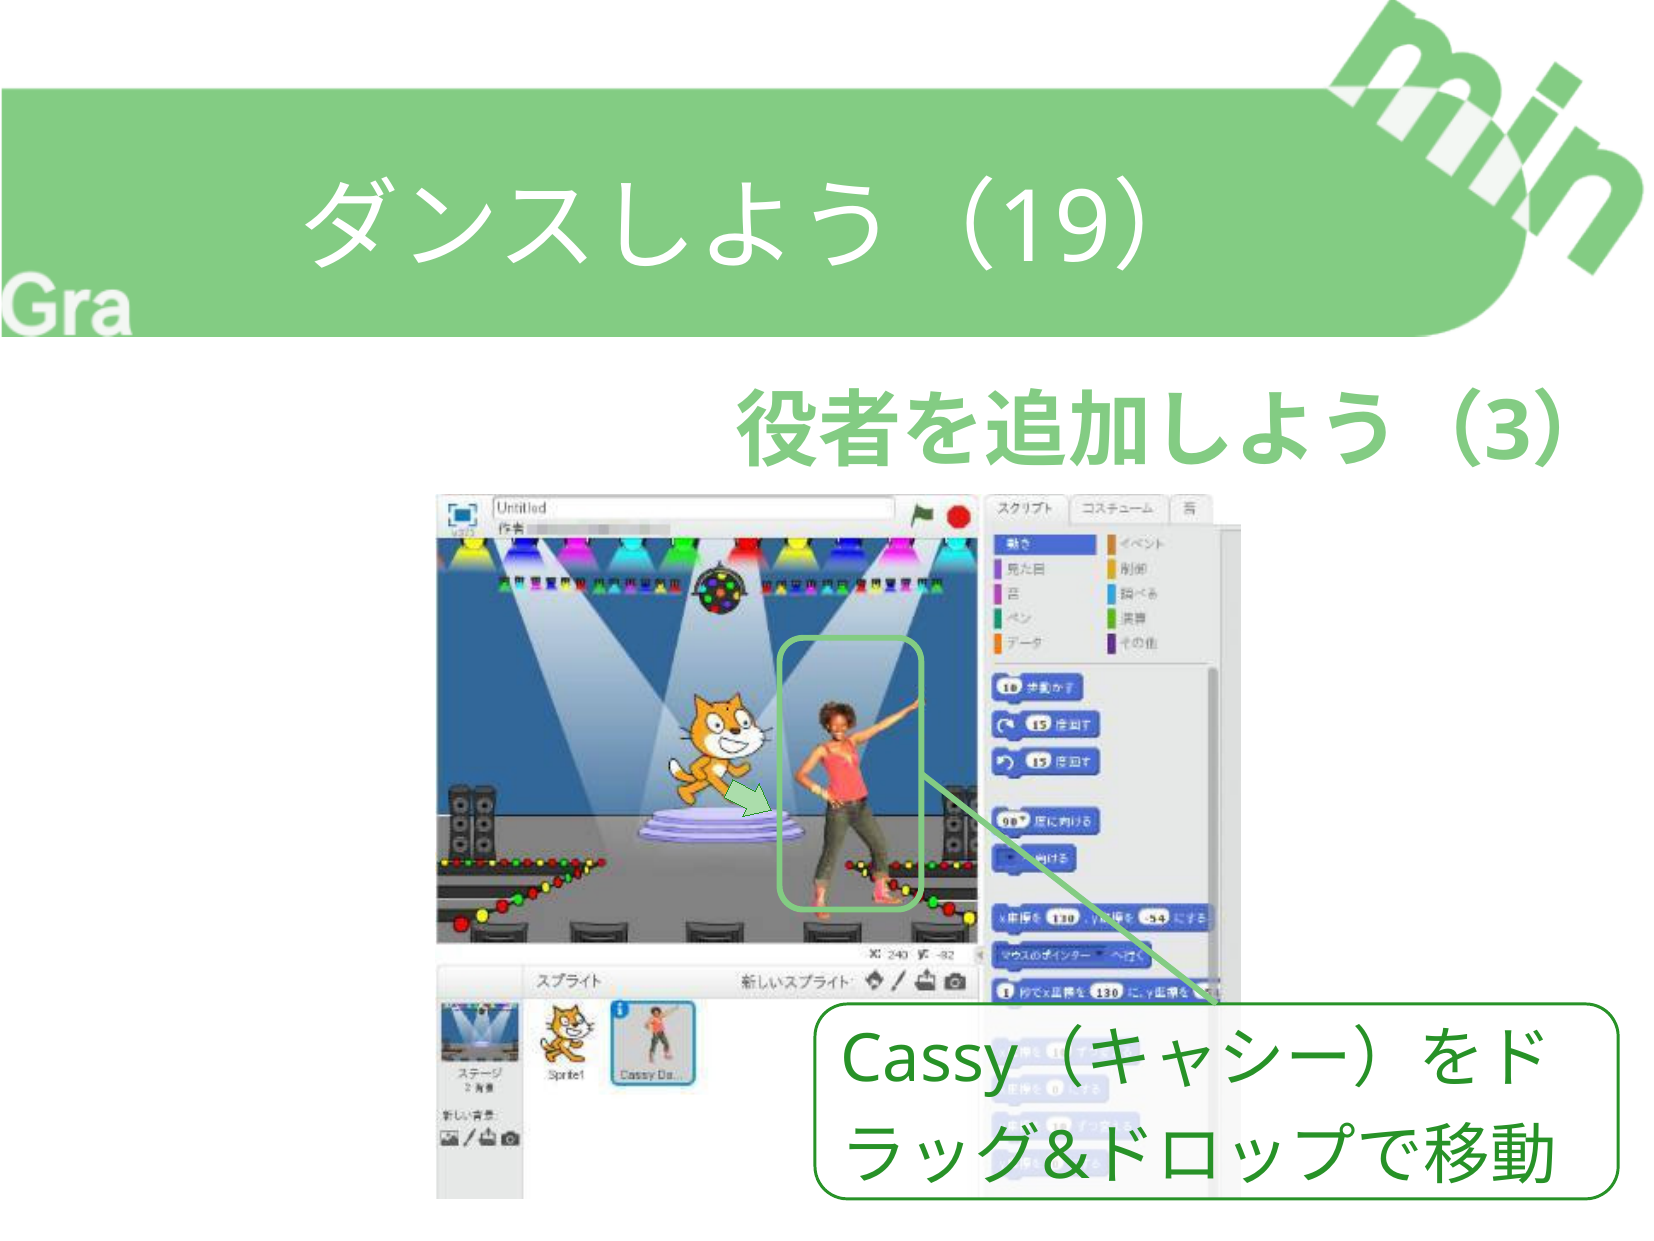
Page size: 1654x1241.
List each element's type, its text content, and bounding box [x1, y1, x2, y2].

picture [783, 641, 918, 906]
text_box Cassy（キャシー）をドラッグ&ドロップで移動 [814, 1003, 1619, 1199]
text_box 役者を追加しよう（3） [35, 355, 1630, 487]
picture [1, 0, 1654, 337]
title ダンスしよう（19） [11, 134, 1501, 303]
text_box [724, 779, 772, 817]
picture [435, 494, 1241, 1199]
